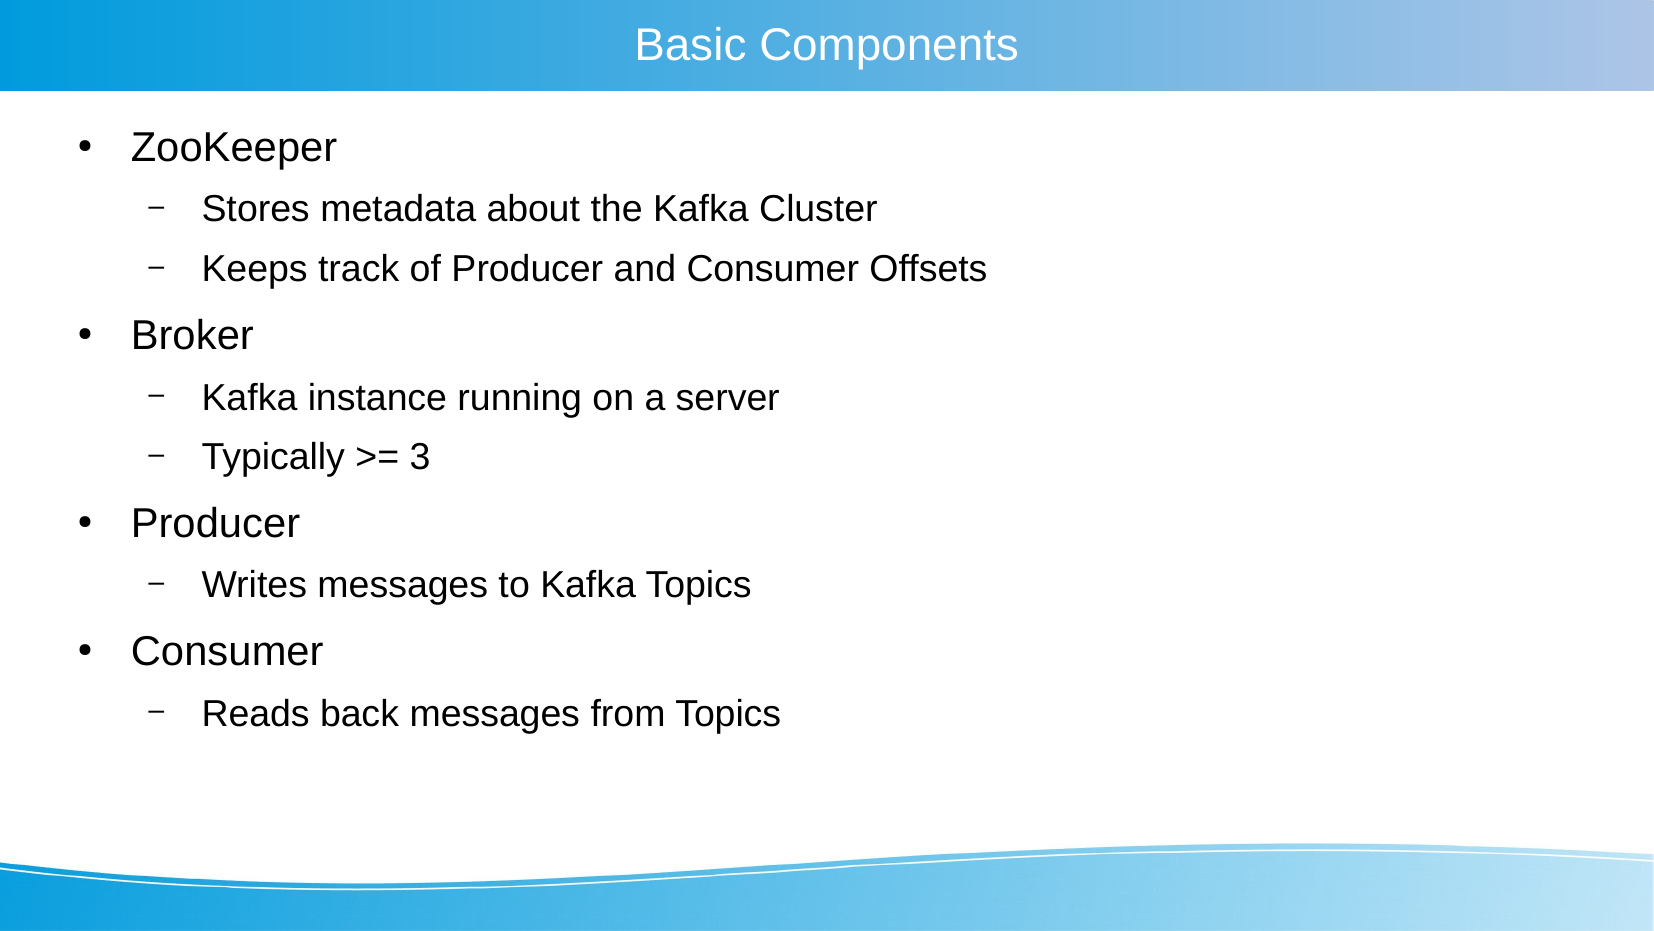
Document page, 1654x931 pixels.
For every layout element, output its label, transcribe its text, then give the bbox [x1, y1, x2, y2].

picture [0, 843, 1654, 931]
list ZooKeeper Stores metadata about the Kafka Cluster Keeps track of Producer and Consumer Offsets Broker Kafka instance running on a server Typically >= 3 Producer Writes messages to Kafka Topics Consumer Reads back messages from Topics [60, 123, 1591, 833]
title Basic Components [82, 5, 1571, 85]
